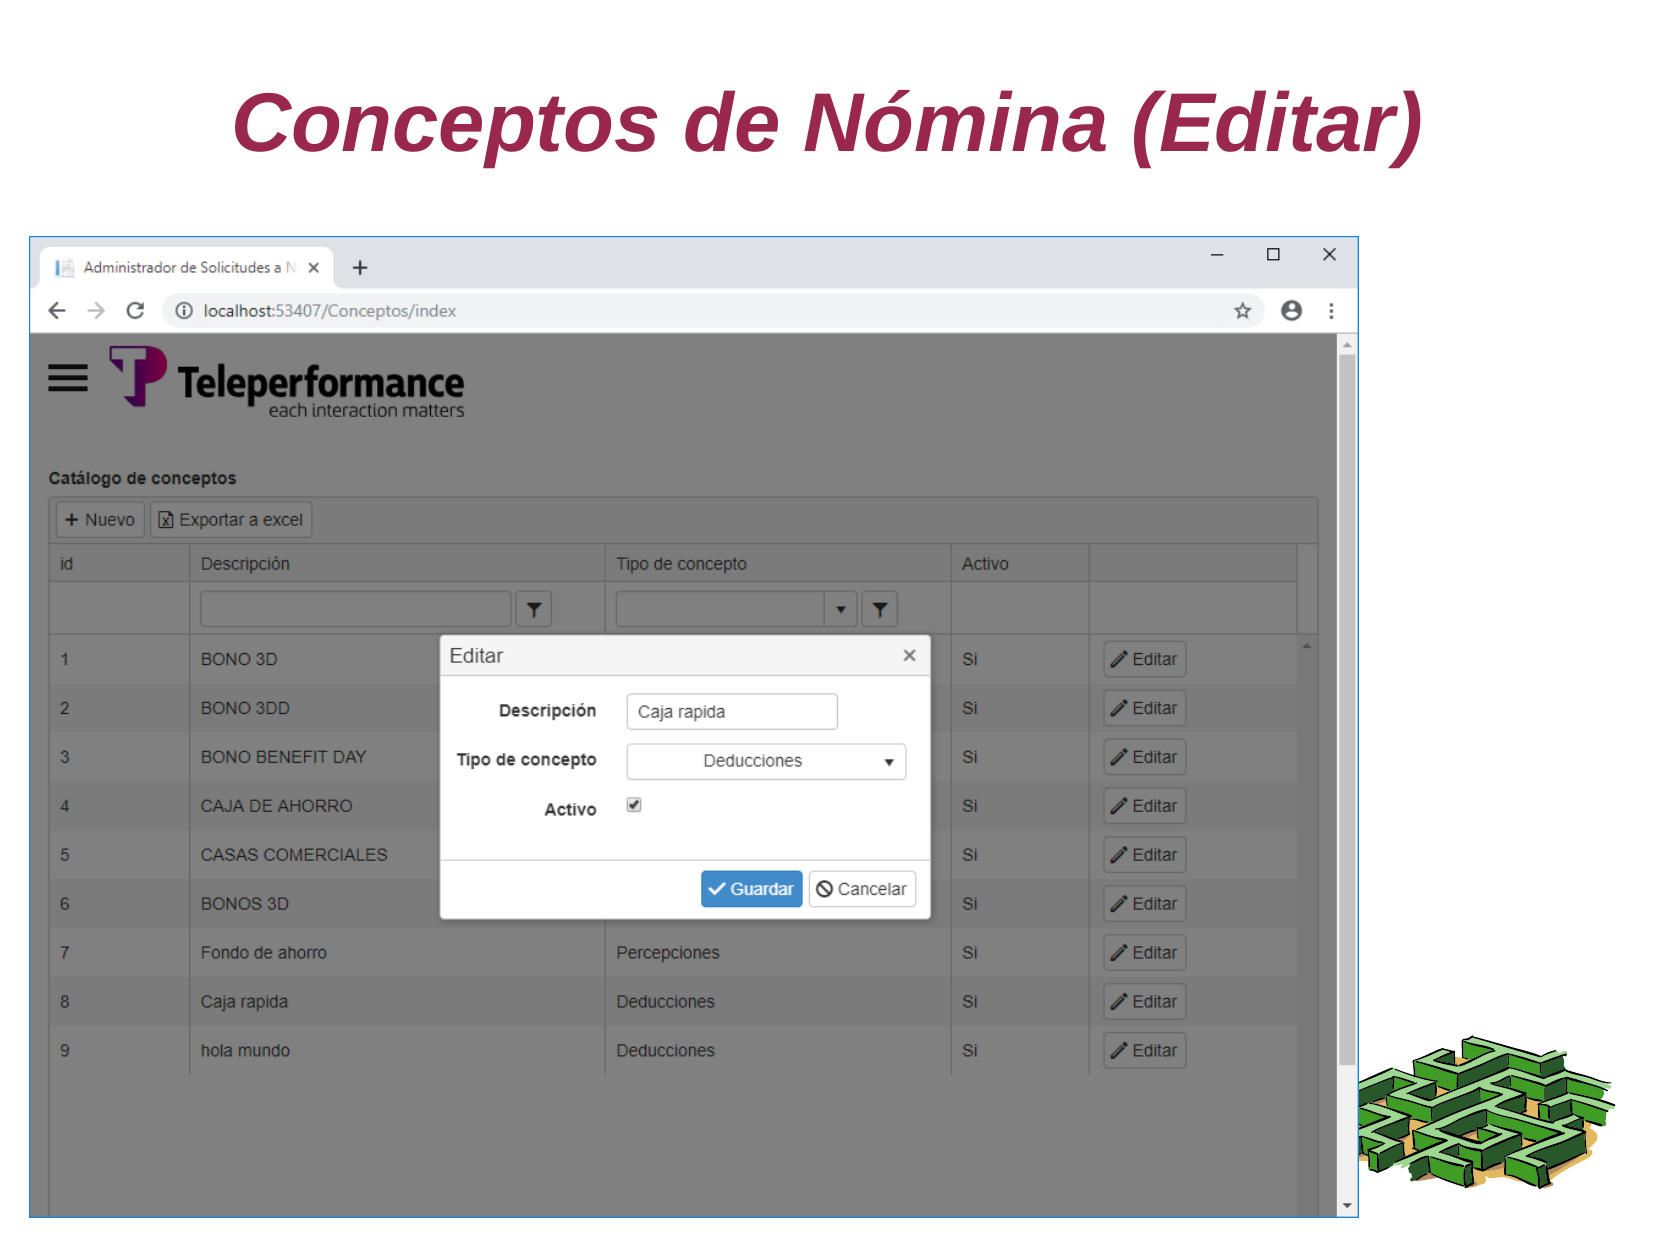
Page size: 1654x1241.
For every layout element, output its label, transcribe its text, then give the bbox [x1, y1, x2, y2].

picture [29, 236, 1359, 1218]
title Conceptos de Nómina (Editar) [121, 19, 1534, 227]
